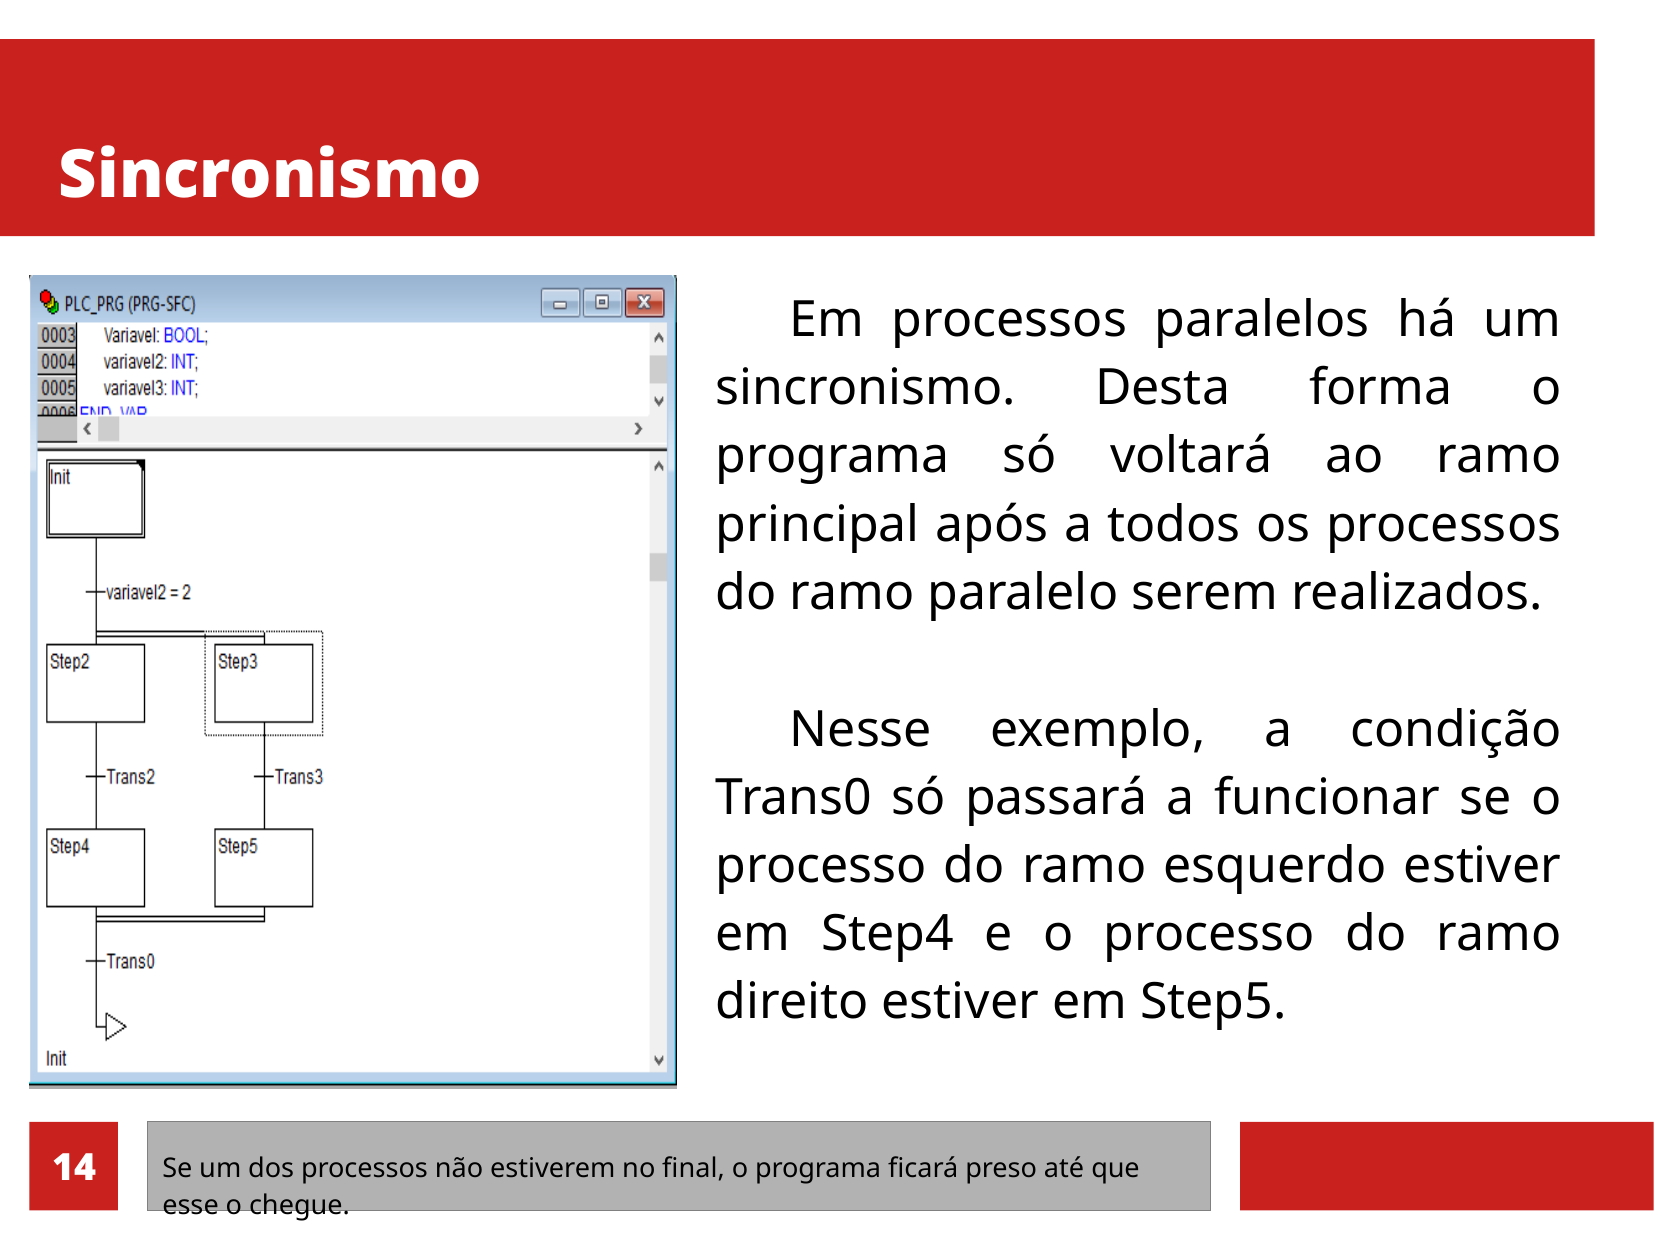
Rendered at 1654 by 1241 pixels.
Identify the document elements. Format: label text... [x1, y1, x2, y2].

text_box Em processos paralelos há um sincronismo. Desta forma o programa só voltará ao ramo principal após a todos os processos do ramo paralelo serem realizados. Nesse exemplo, a condição Trans0 só passará a funcionar se o processo do ramo esquerdo estiver em Step4 e o processo do ramo direito estiver em Step5. [701, 275, 1595, 1241]
picture [29, 275, 677, 1089]
text_box Se um dos processos não estiverem no final, o programa ficará preso até que esse o chegue. [147, 1141, 1208, 1207]
title Sincronismo [58, 58, 1595, 217]
